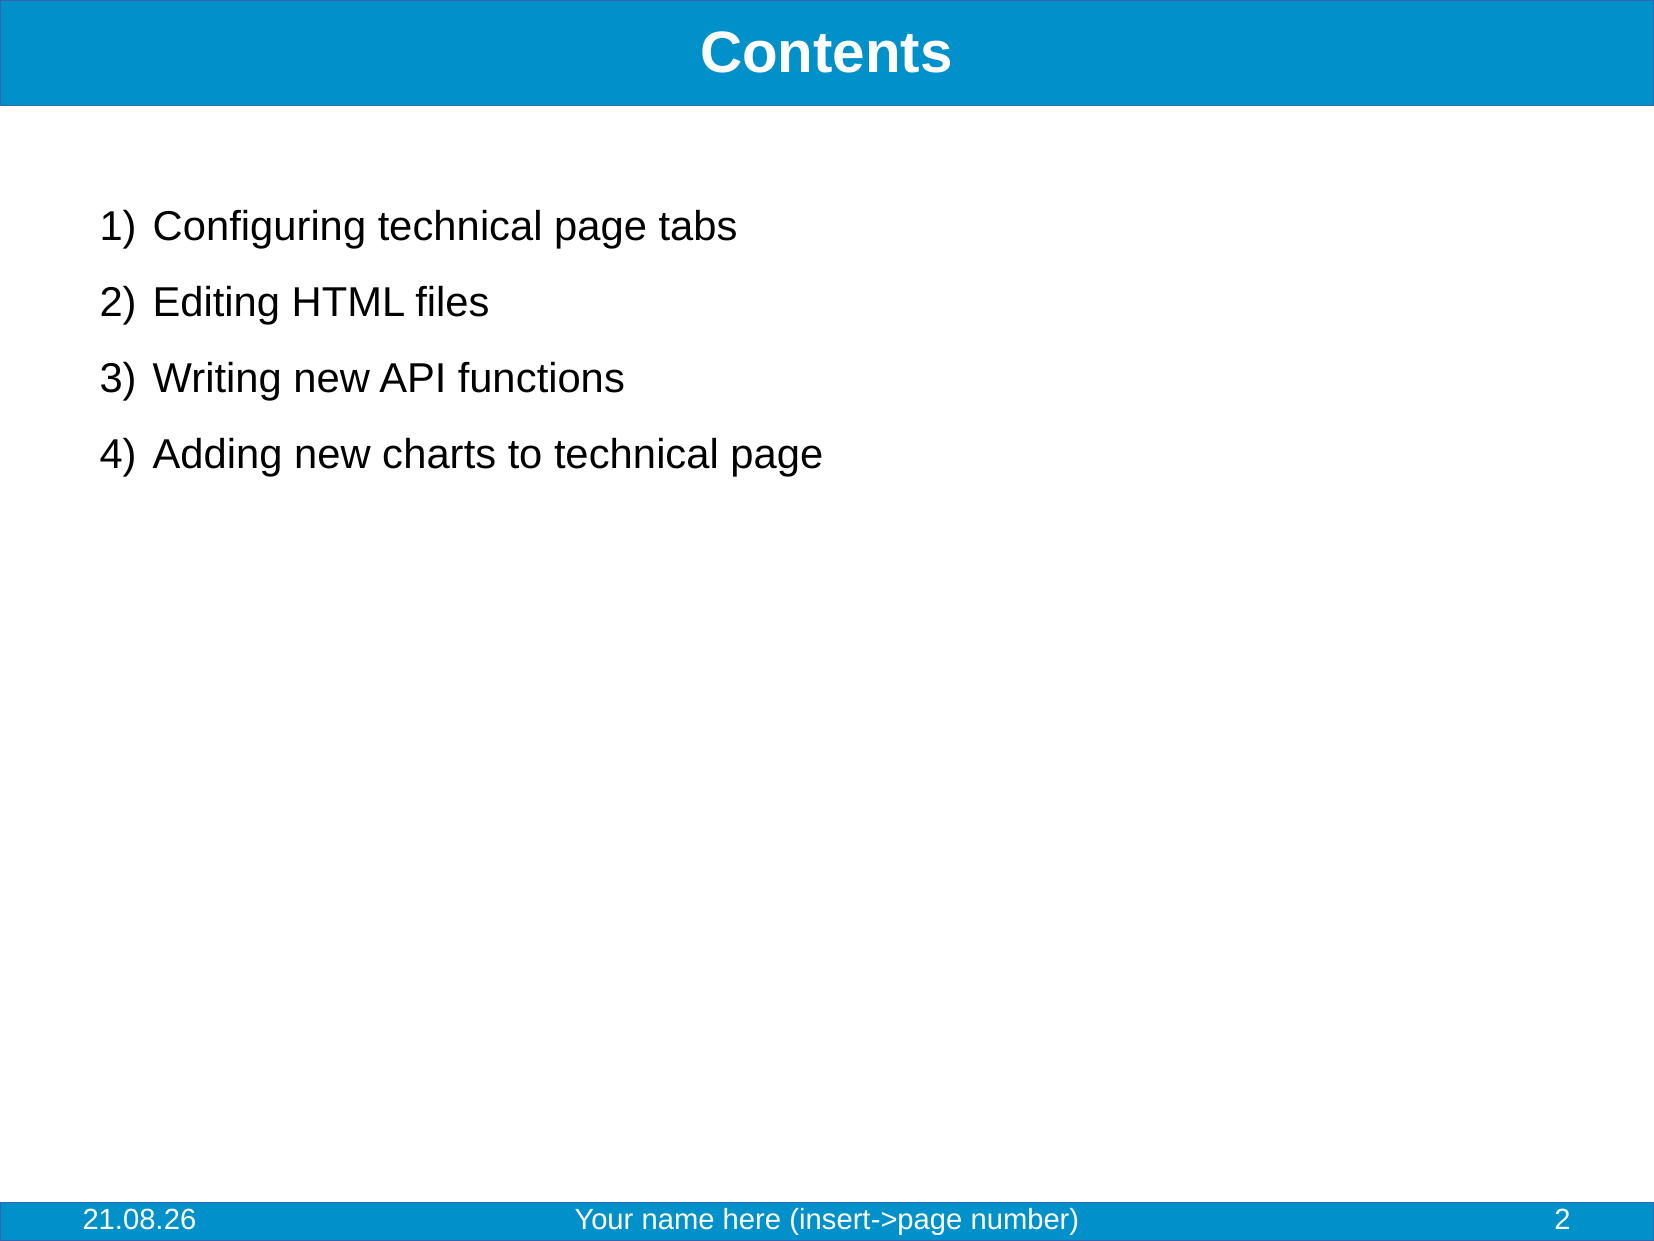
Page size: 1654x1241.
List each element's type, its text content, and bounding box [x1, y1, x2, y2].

title Contents [0, 0, 1654, 106]
list Configuring technical page tabs Editing HTML files Writing new API functions Adding new charts to technical page [81, 202, 1571, 1238]
